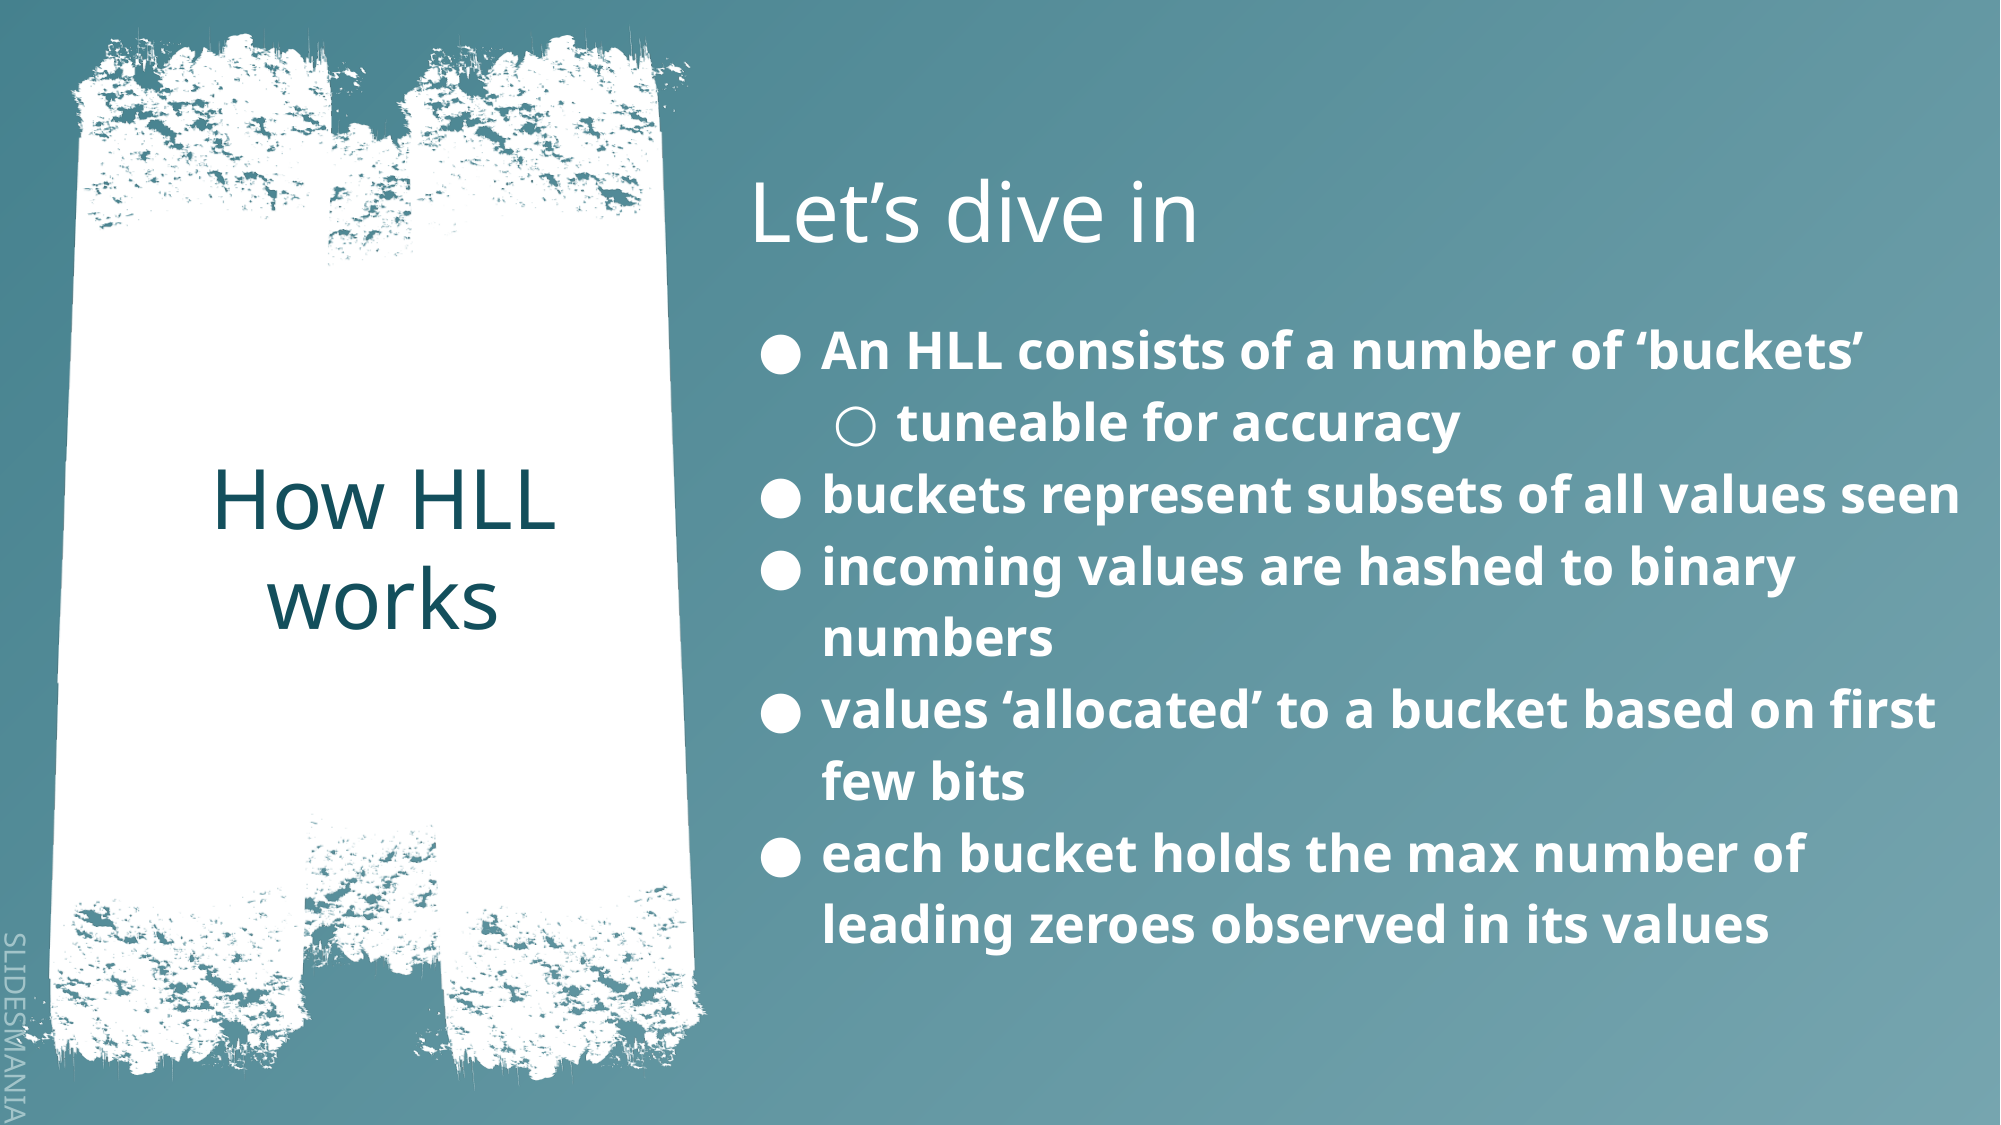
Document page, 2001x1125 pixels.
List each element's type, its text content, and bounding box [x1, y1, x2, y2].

title How HLL works [83, 162, 684, 931]
list An HLL consists of a number of ‘buckets’ tuneable for accuracy buckets represent subsets of all values seen incoming values are hashed to binary numbers values ‘allocated’ to a bucket based on first few bits each bucket holds the max number of leading zeroes observed in its values [726, 288, 1988, 1012]
title Let’s dive in [728, 138, 1941, 264]
picture [16, 23, 708, 1092]
